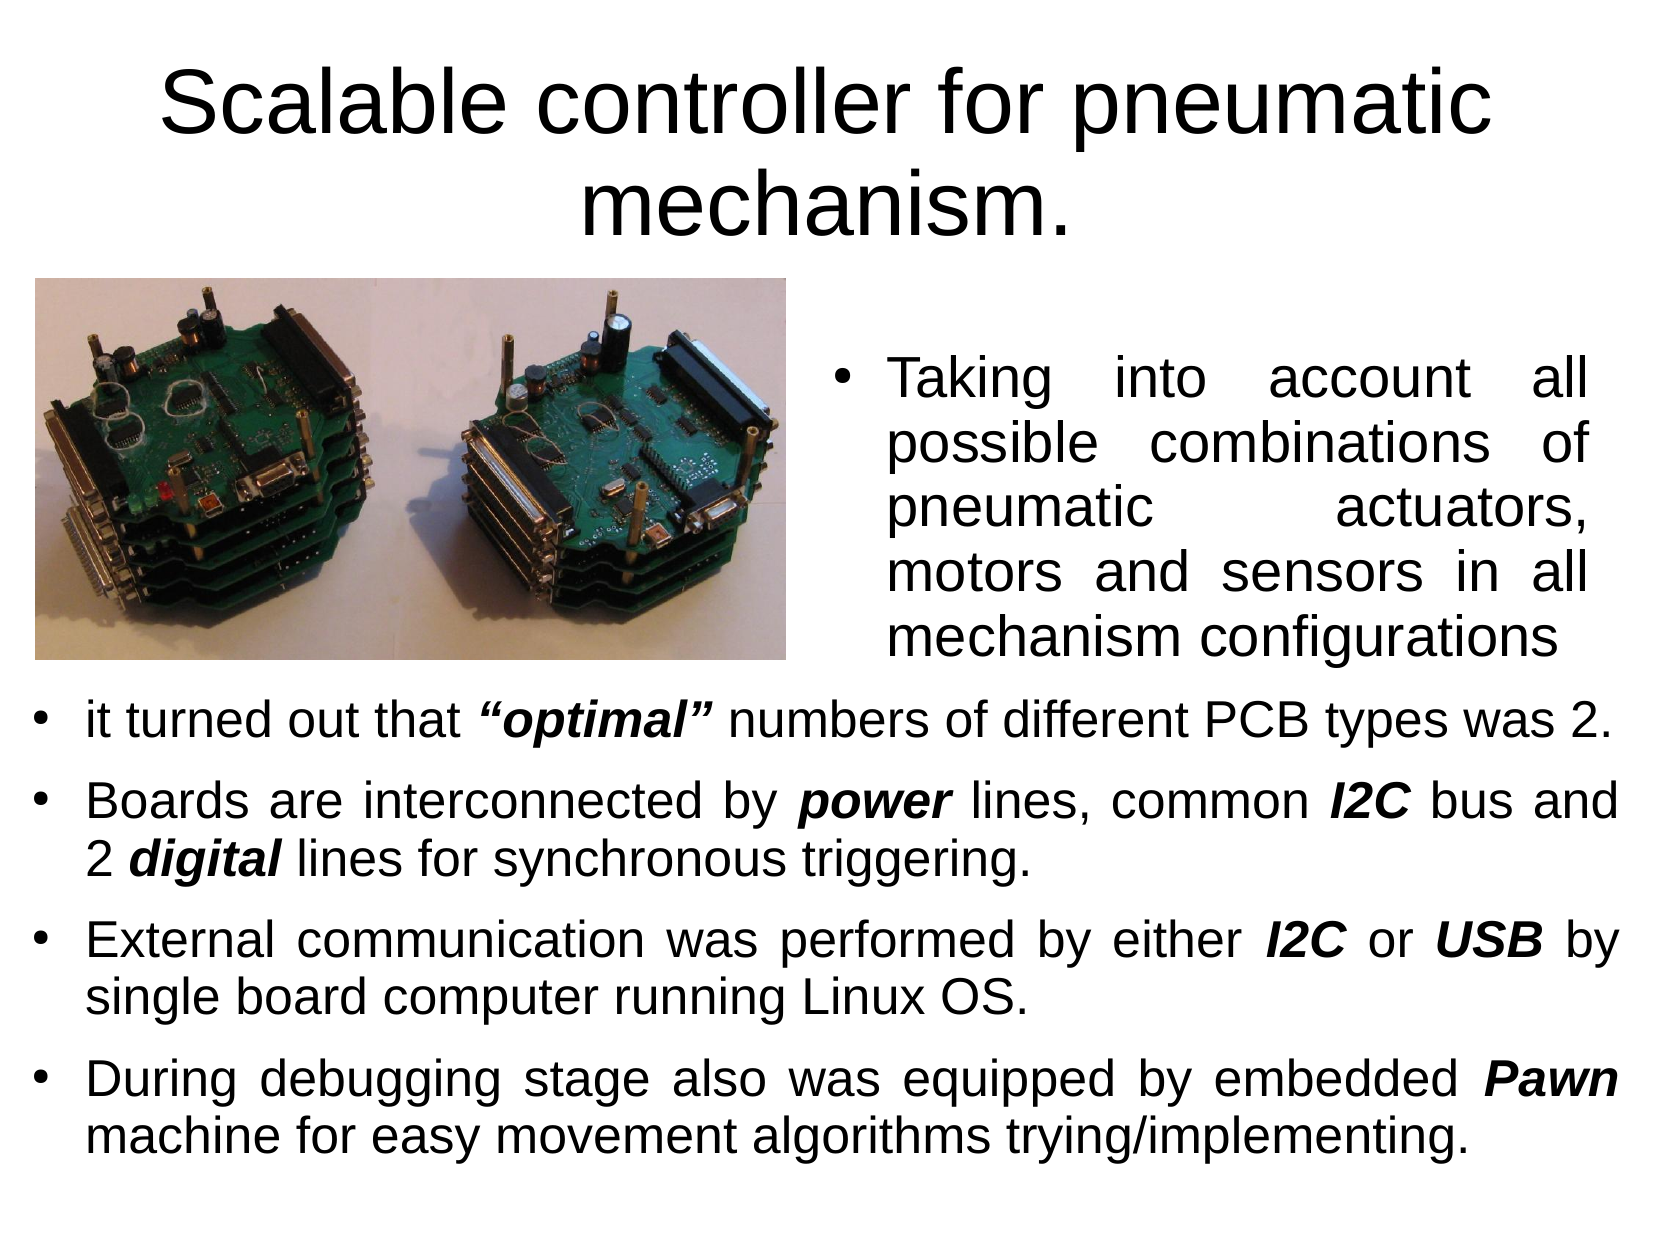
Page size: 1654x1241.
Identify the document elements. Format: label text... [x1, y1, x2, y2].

title Scalable controller for pneumatic mechanism. [82, 49, 1571, 257]
picture [35, 278, 786, 661]
list Taking into account all possible combinations of pneumatic actuators, motors and sensors in all mechanism configurations [825, 345, 1591, 676]
list it turned out that “optimal” numbers of different PCB types was 2. Boards are interconnected by power lines, common I2C bus and 2 digital lines for synchronous triggering. External communication was performed by either I2C or USB by single board computer running Linux OS. During debugging stage also was equipped by embedded Pawn machine for easy movement algorithms trying/implementing. [30, 690, 1621, 1201]
